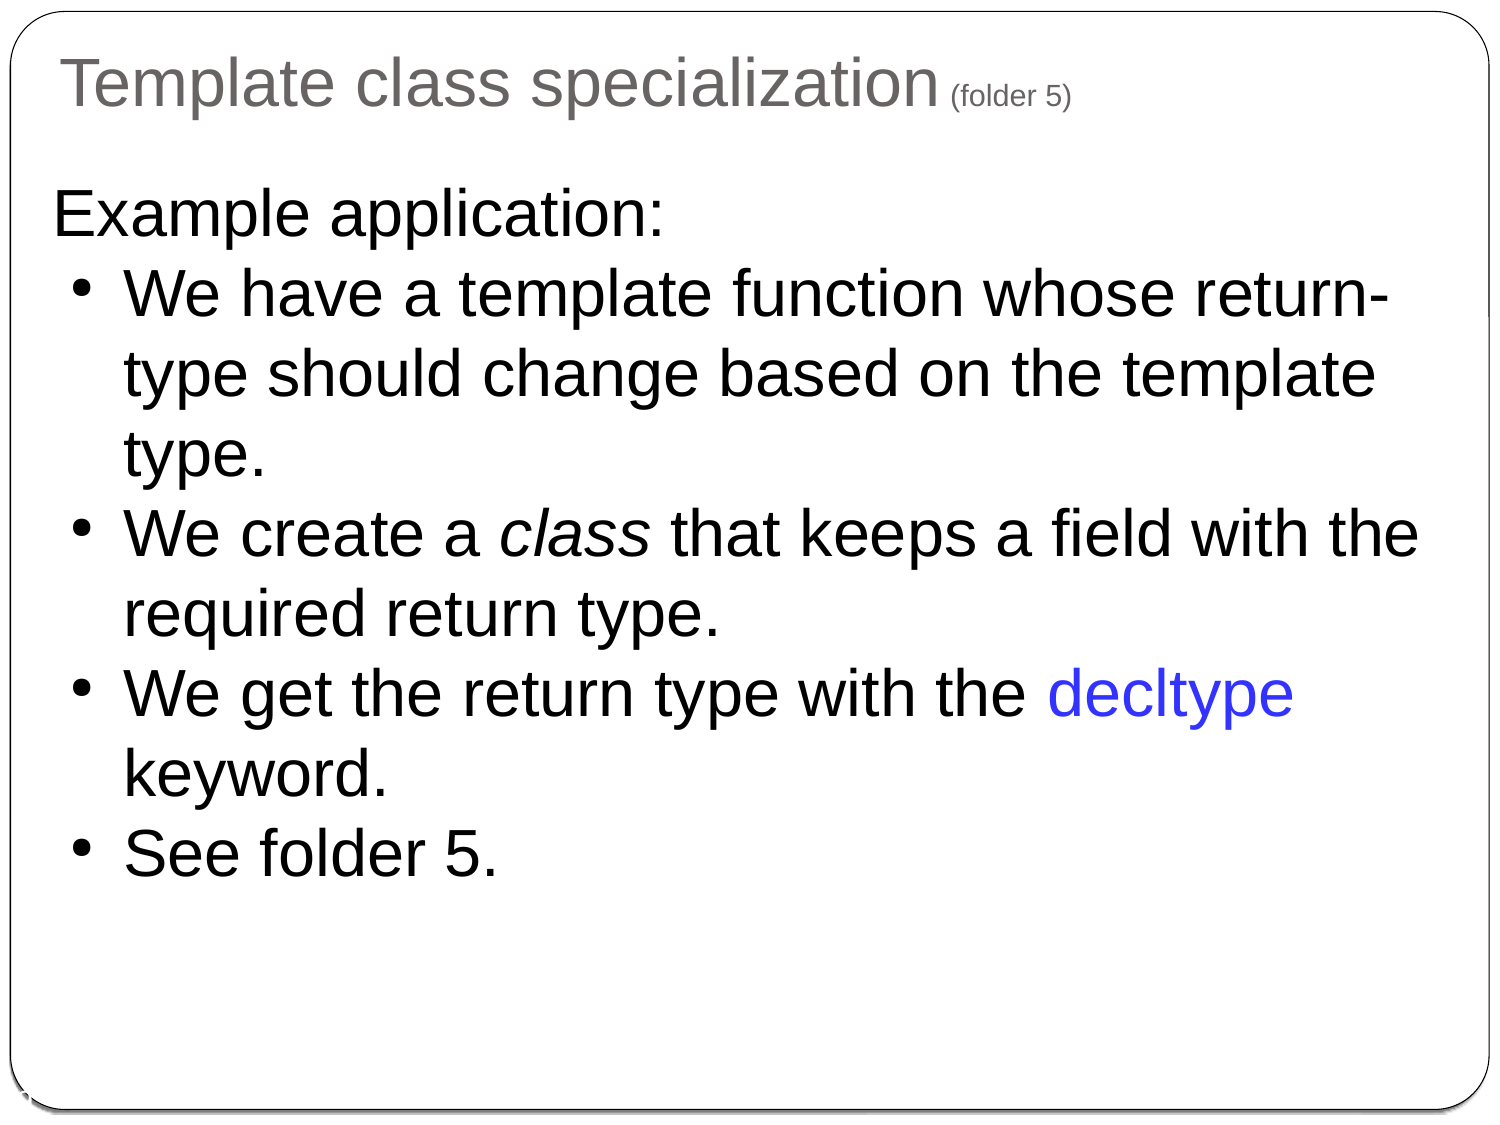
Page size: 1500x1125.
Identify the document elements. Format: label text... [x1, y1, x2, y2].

title Template class specialization (folder 5) [45, 29, 1445, 135]
list Example application: We have a template function whose return-type should change based on the template type. We create a class that keeps a field with the required return type. We get the return type with the decltype keyword. See folder 5. [37, 162, 1463, 1088]
slide_number <number> [0, 1074, 50, 1125]
